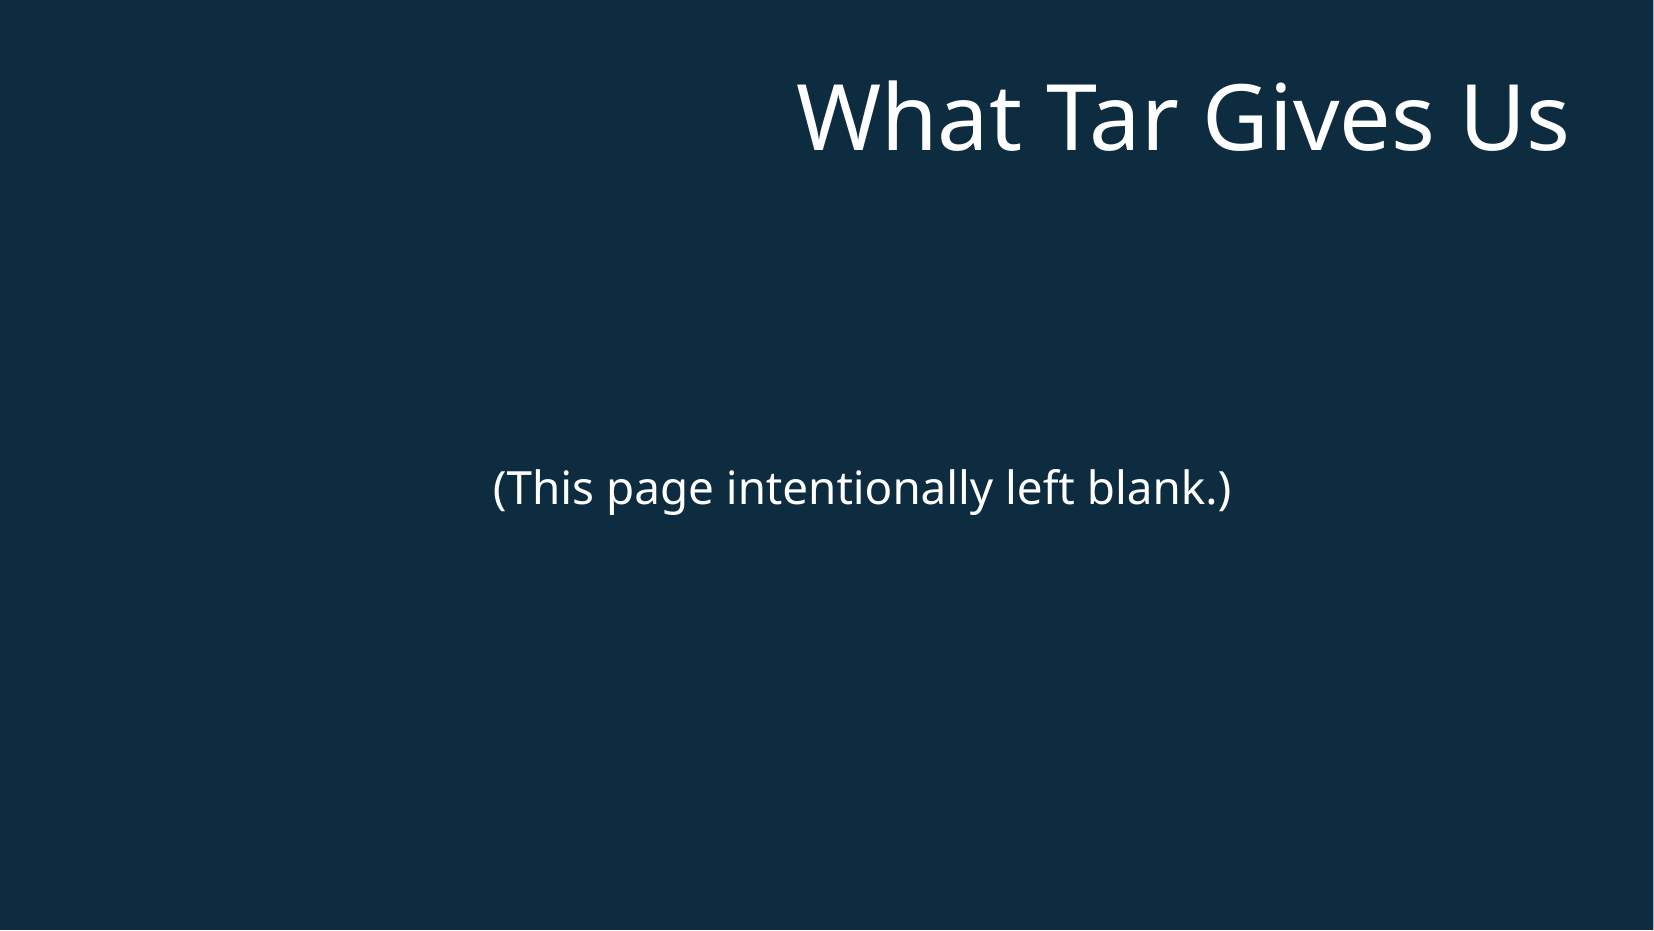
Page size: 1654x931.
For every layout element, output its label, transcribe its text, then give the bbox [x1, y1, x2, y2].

title What Tar Gives Us [82, 37, 1571, 193]
list (This page intentionally left blank.) [82, 217, 1571, 758]
